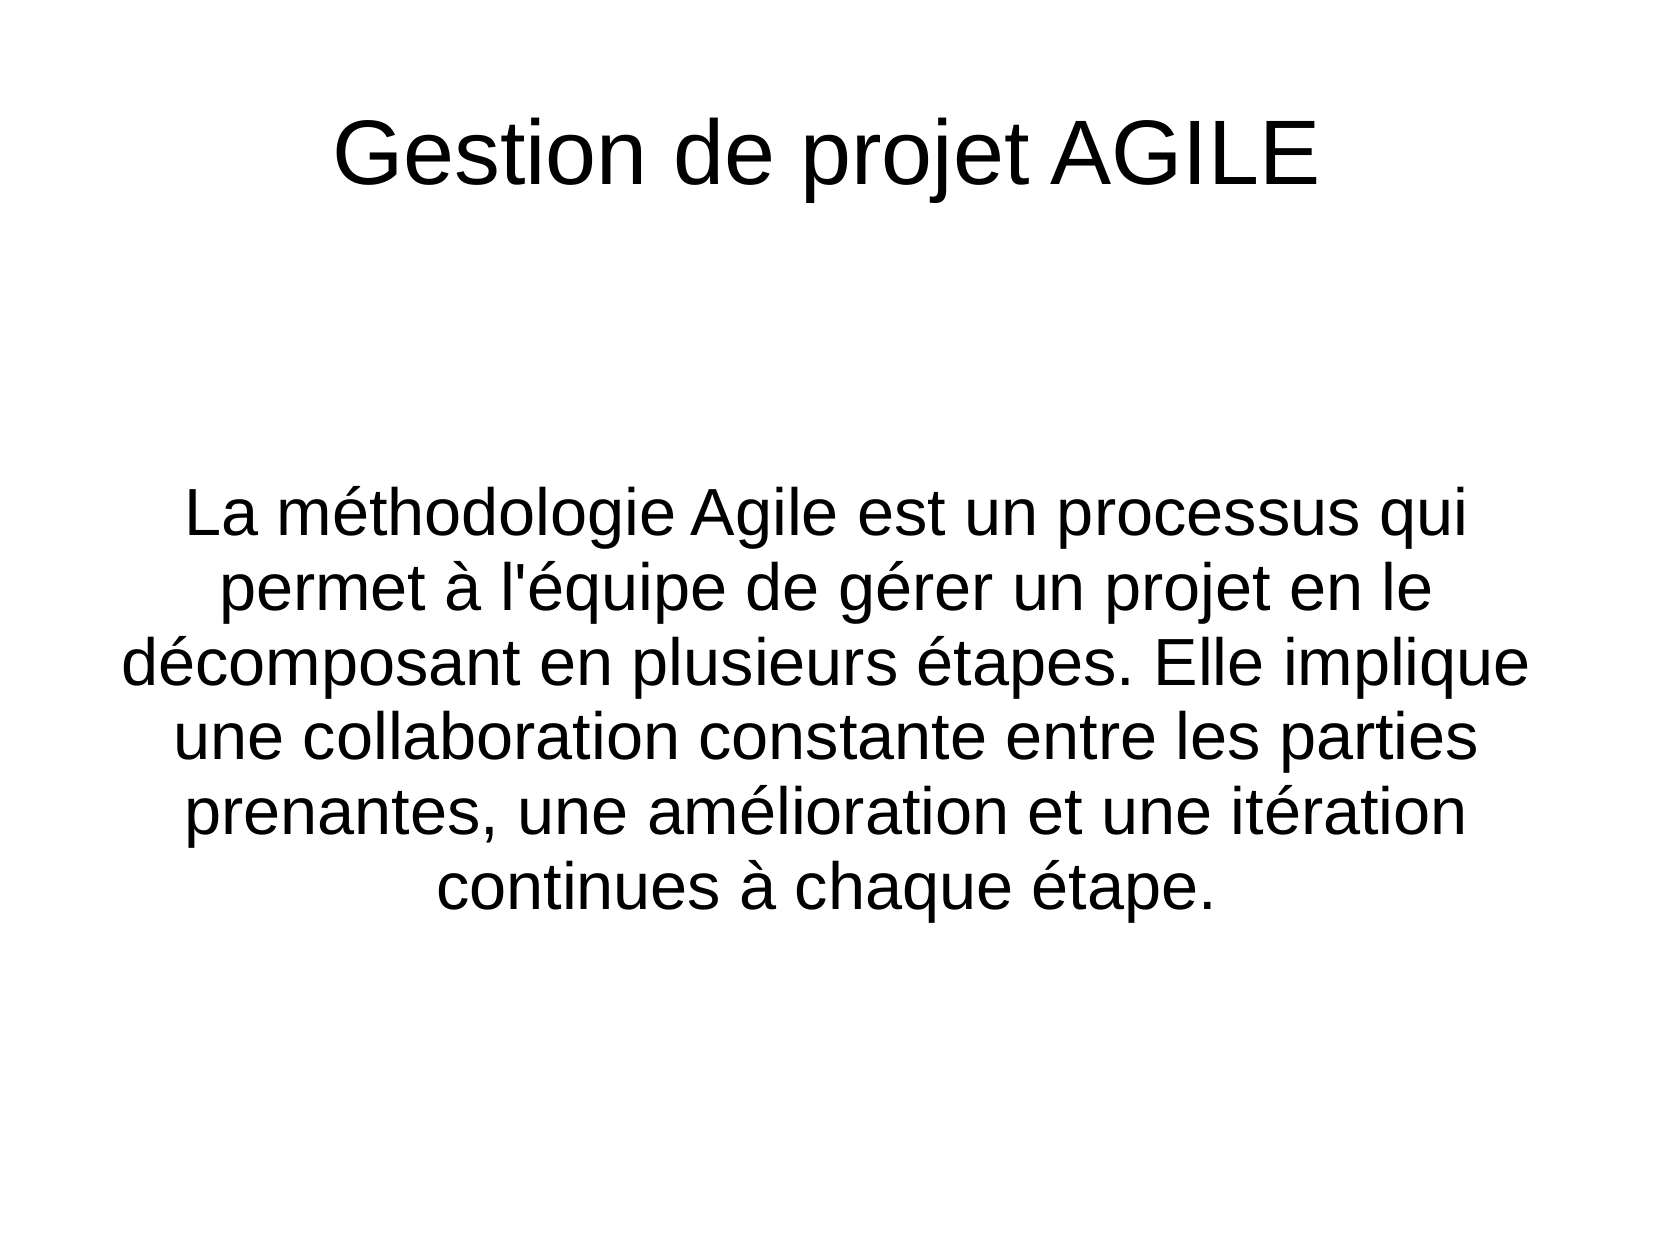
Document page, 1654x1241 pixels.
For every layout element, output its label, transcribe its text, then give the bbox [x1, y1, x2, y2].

title Gestion de projet AGILE [82, 49, 1571, 257]
subtitle La méthodologie Agile est un processus qui permet à l'équipe de gérer un projet en le décomposant en plusieurs étapes. Elle implique une collaboration constante entre les parties prenantes, une amélioration et une itération continues à chaque étape. [82, 290, 1571, 1109]
